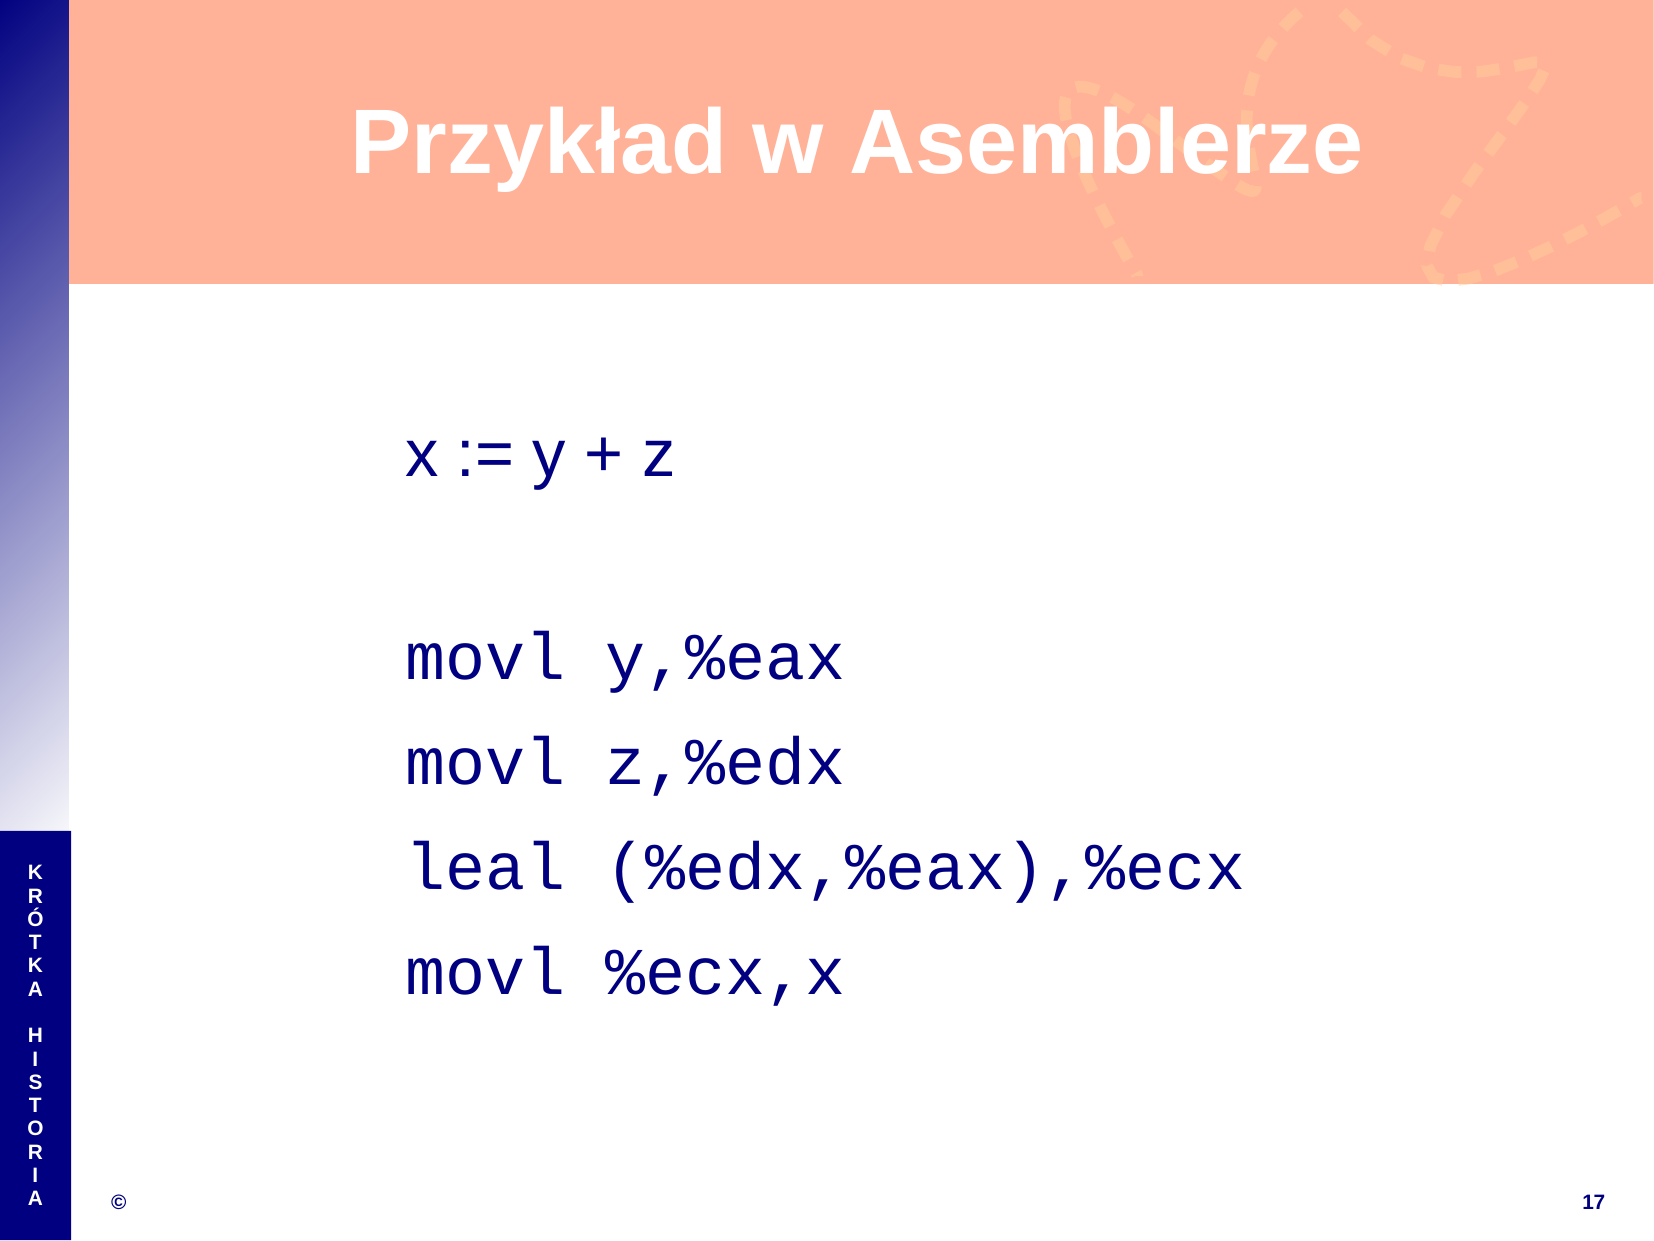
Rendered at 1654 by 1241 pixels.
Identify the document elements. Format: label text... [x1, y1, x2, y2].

title Przykład w Asemblerze [99, 37, 1617, 246]
text_box K R Ó T K A H I S T O R I A [0, 830, 71, 1241]
list x := y + z movl y,%eax movl z,%edx leal (%edx,%eax),%ecx movl %ecx,x [387, 415, 1334, 1050]
